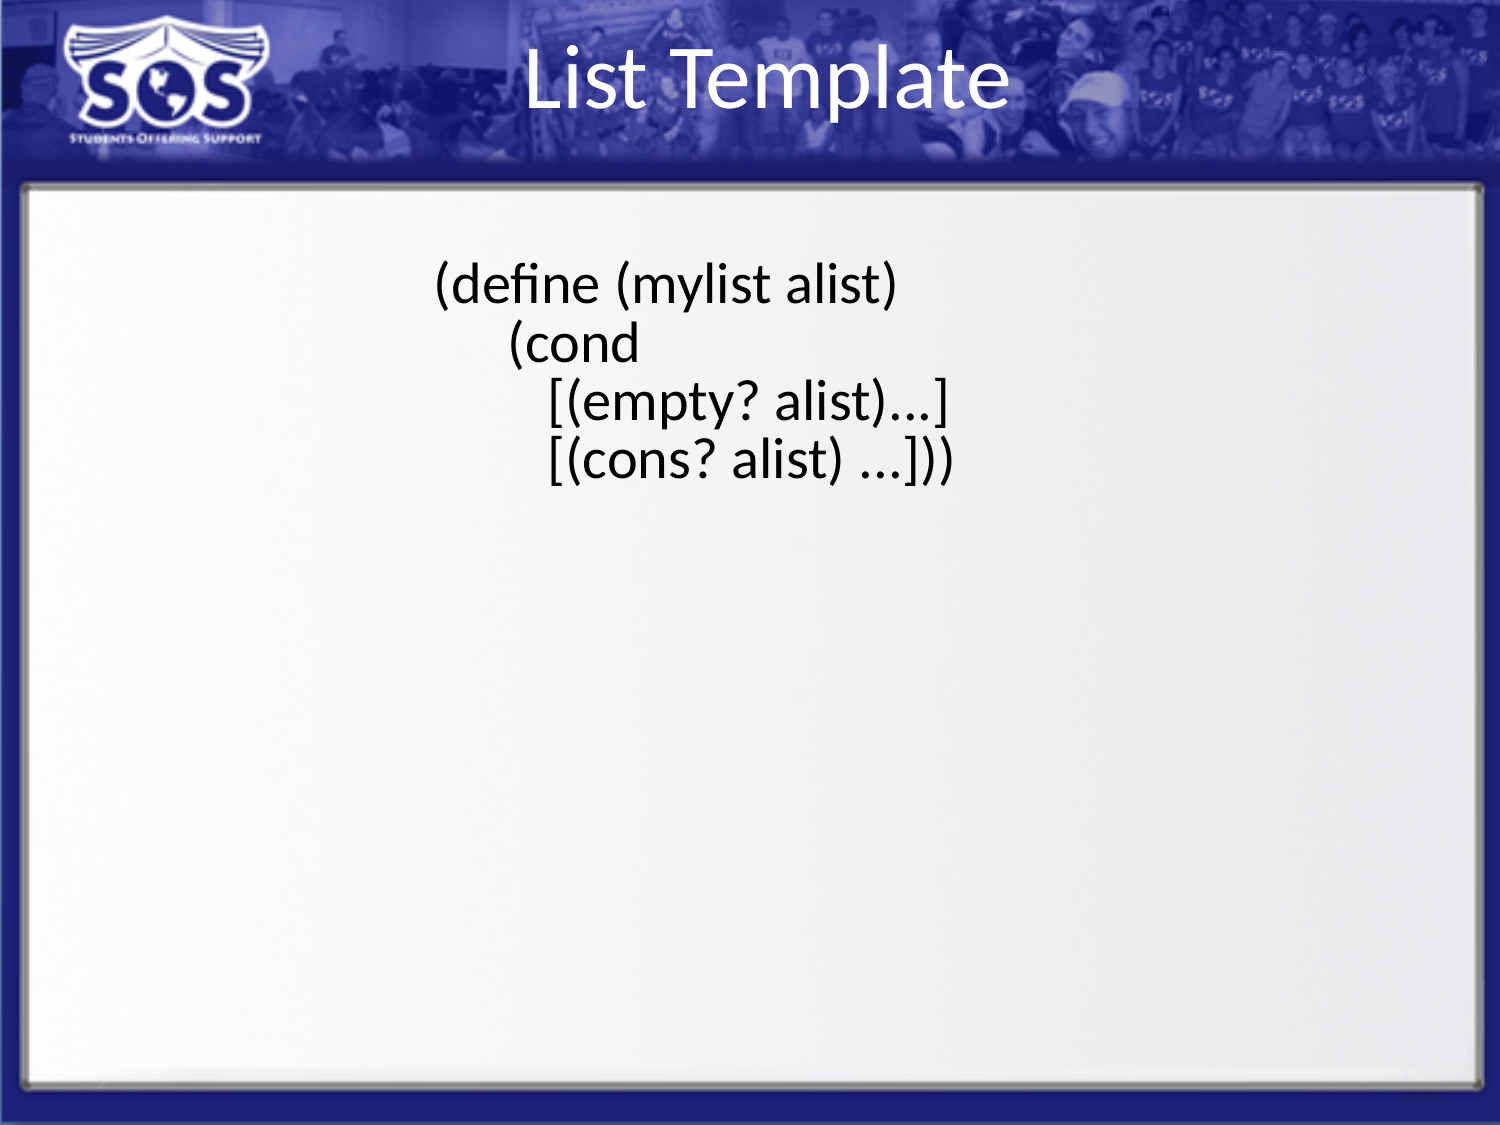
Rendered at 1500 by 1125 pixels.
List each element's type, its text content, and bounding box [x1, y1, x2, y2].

text_box (define (mylist alist) (cond [(empty? alist)...] [(cons? alist) ...])) [419, 252, 1055, 551]
text_box List Template [324, 30, 1212, 157]
picture [0, 0, 1500, 1125]
